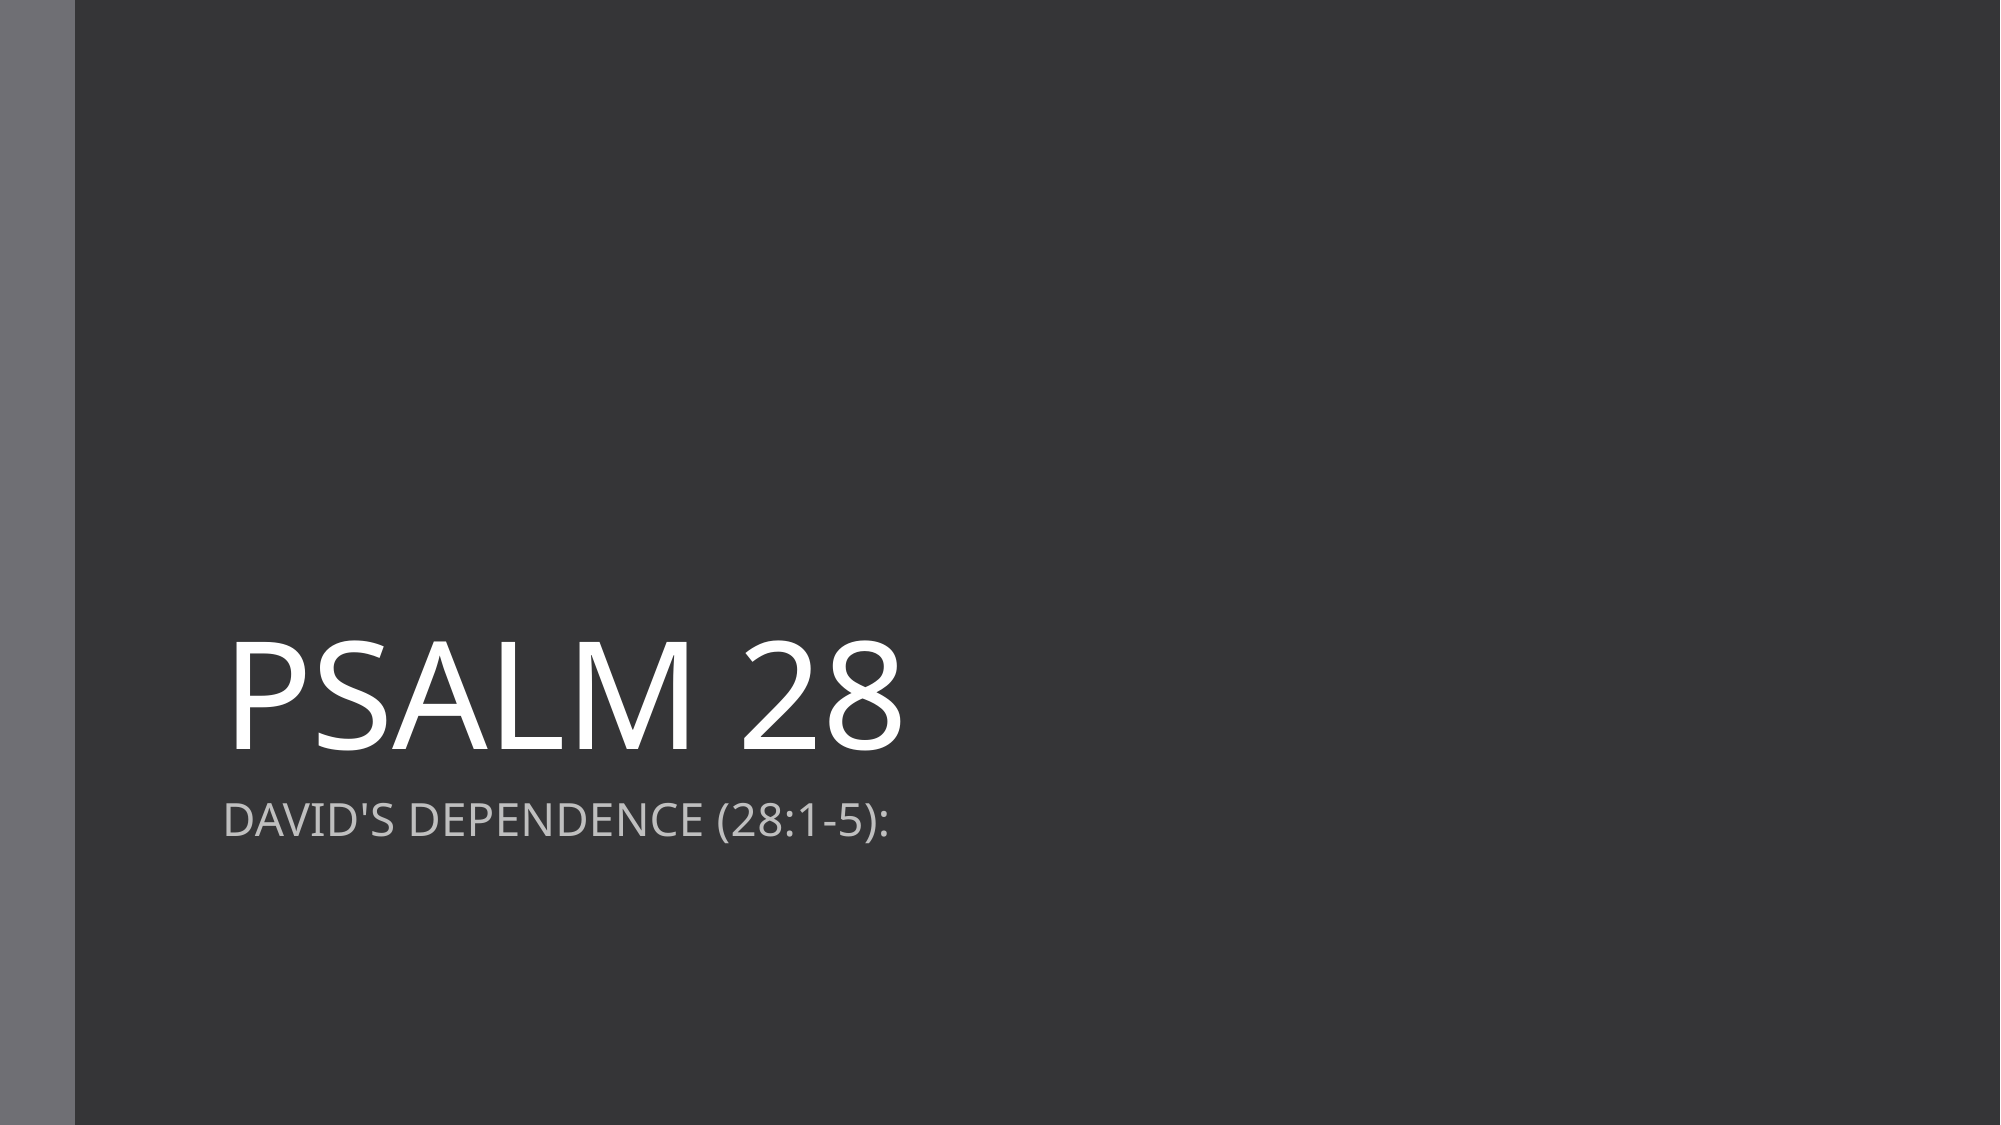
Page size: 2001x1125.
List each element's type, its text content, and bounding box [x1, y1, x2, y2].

title PSALM 28 [206, 124, 1752, 787]
subtitle DAVID'S DEPENDENCE (28:1-5): [206, 787, 1752, 1066]
